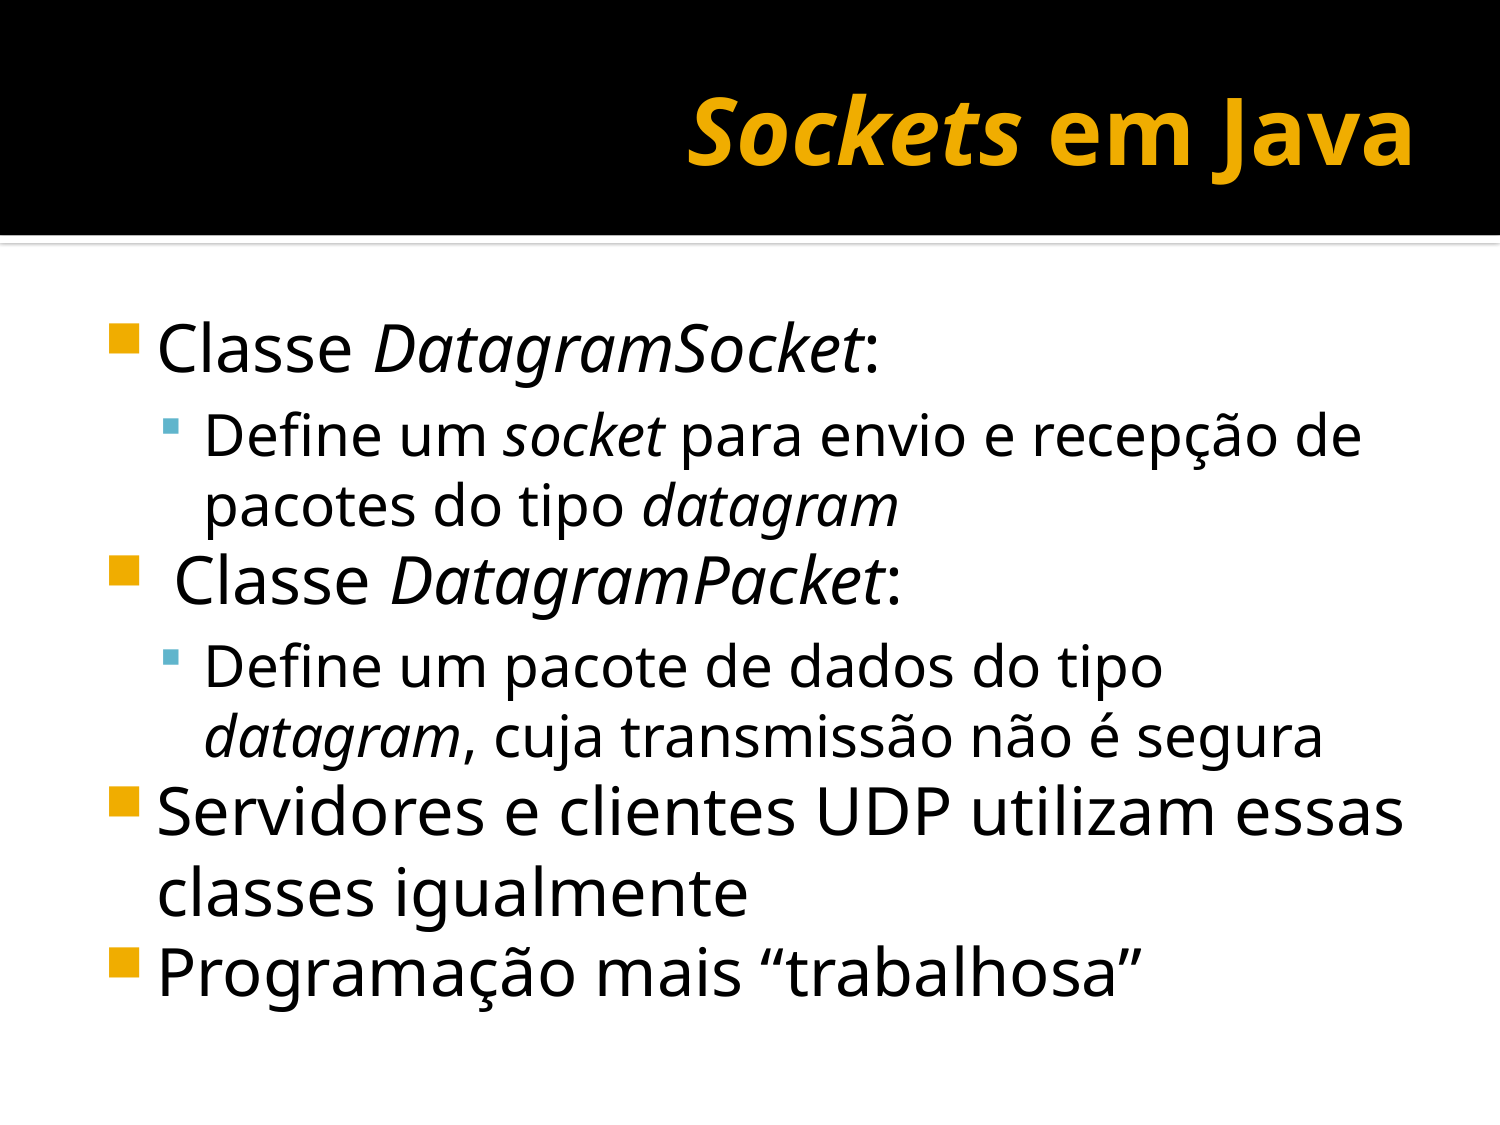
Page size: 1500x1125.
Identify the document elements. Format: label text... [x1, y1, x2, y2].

title Sockets em Java [75, 25, 1425, 231]
list Classe DatagramSocket: Define um socket para envio e recepção de pacotes do tipo datagram Classe DatagramPacket: Define um pacote de dados do tipo datagram, cuja transmissão não é segura Servidores e clientes UDP utilizam essas classes igualmente Programação mais “trabalhosa” [75, 291, 1425, 1050]
